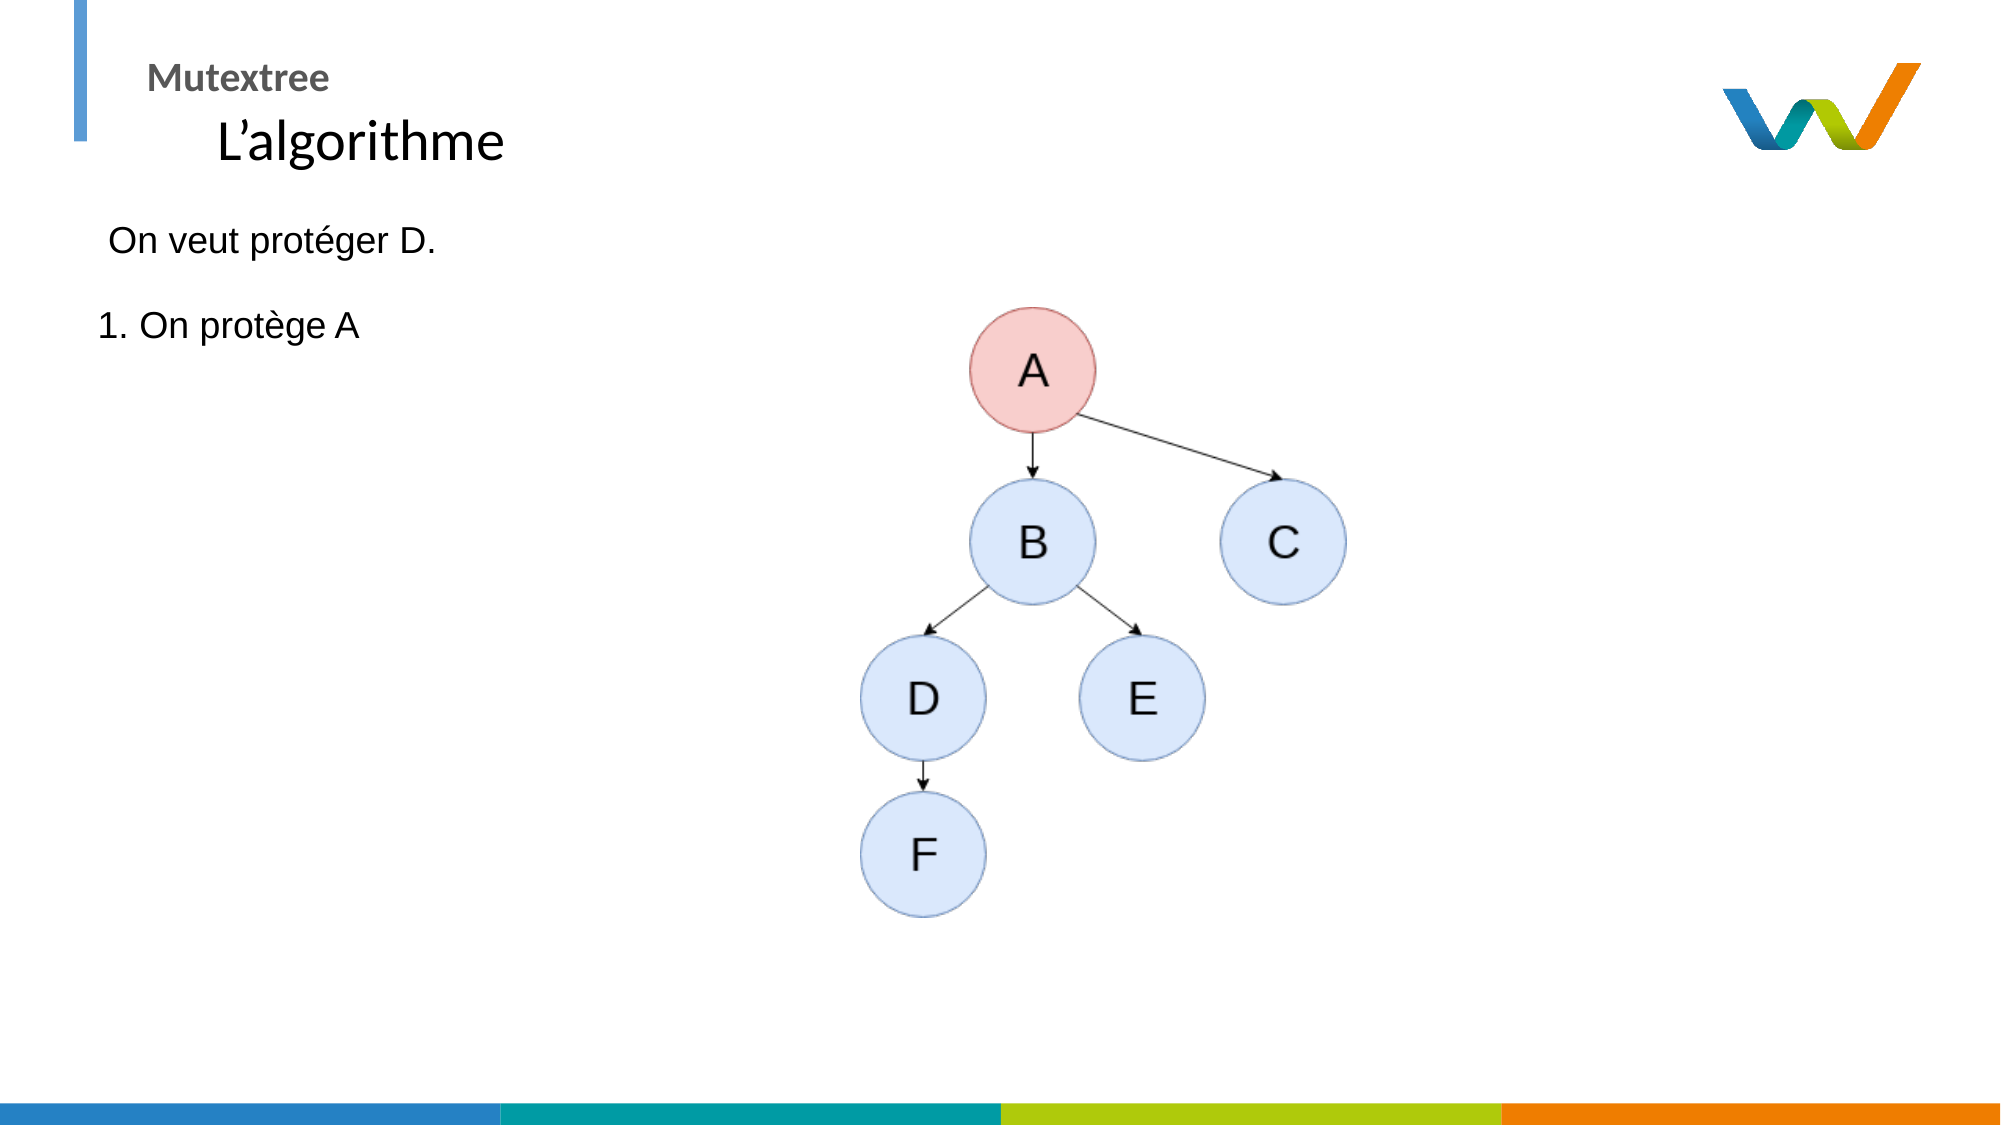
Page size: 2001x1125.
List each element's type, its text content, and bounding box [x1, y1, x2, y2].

list L’algorithme [131, 103, 1400, 157]
picture [1702, 63, 1931, 157]
text_box On veut protéger D. 1. On protège A [82, 212, 963, 354]
picture [860, 307, 1347, 918]
list Mutextree [131, 48, 1400, 103]
